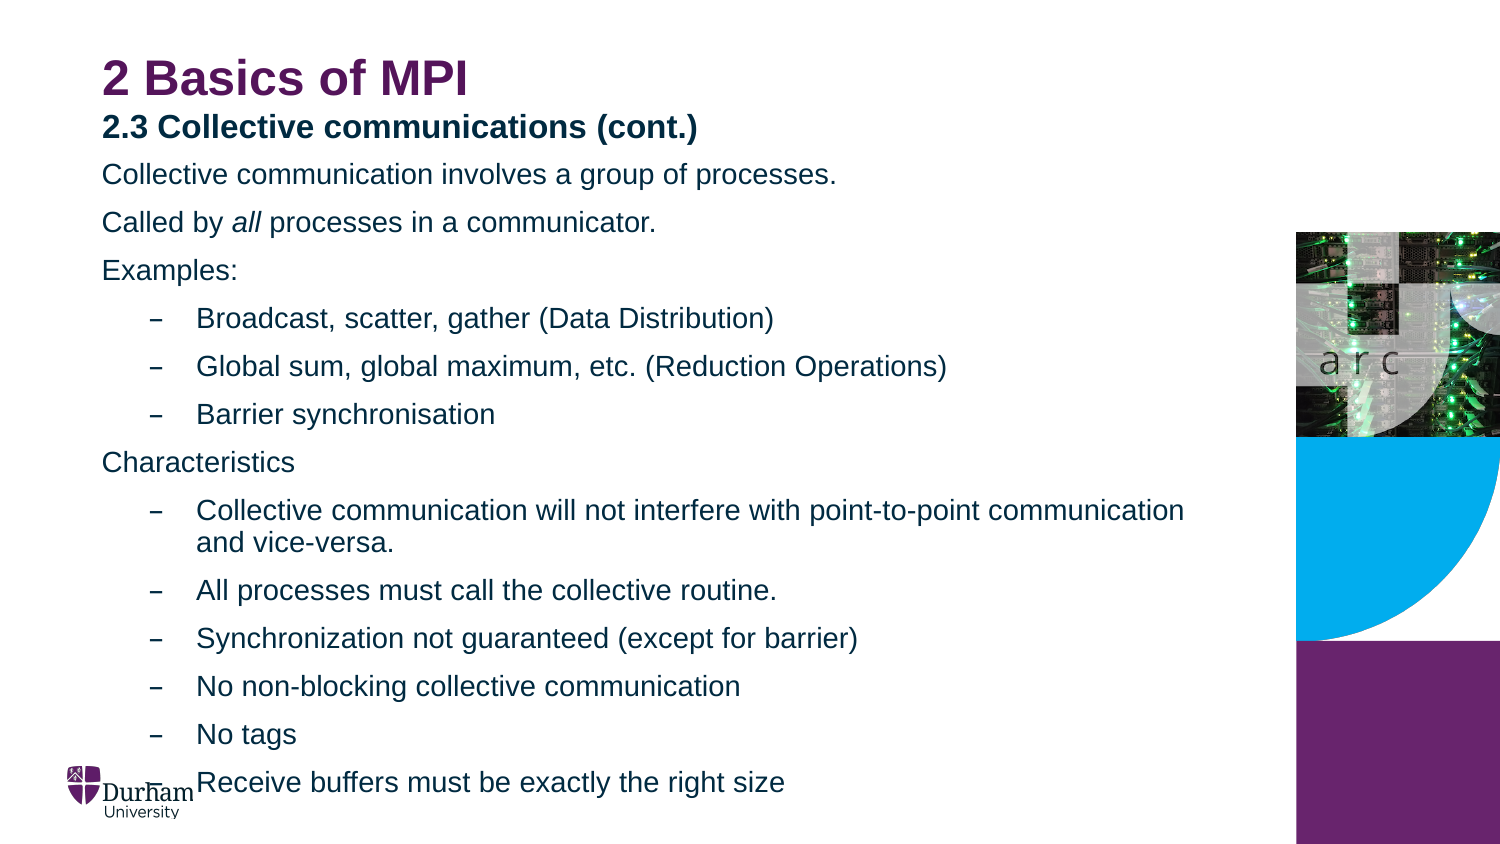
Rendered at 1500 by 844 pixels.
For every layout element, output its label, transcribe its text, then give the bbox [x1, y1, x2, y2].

picture [1332, 467, 1500, 640]
picture [1296, 232, 1500, 436]
list Collective communication involves a group of processes. Called by all processes in a communicator. Examples: Broadcast, scatter, gather (Data Distribution) Global sum, global maximum, etc. (Reduction Operations) Barrier synchronisation Characteristics Collective communication will not interfere with point-to-point communication and vice-versa. All processes must call the collective routine. Synchronization not guaranteed (except for barrier) No non-blocking collective communication No tags Receive buffers must be exactly the right size [101, 159, 1215, 745]
title 2 Basics of MPI 2.3 Collective communications (cont.) [101, 45, 1399, 187]
picture [67, 766, 193, 819]
text_box [1296, 640, 1500, 844]
